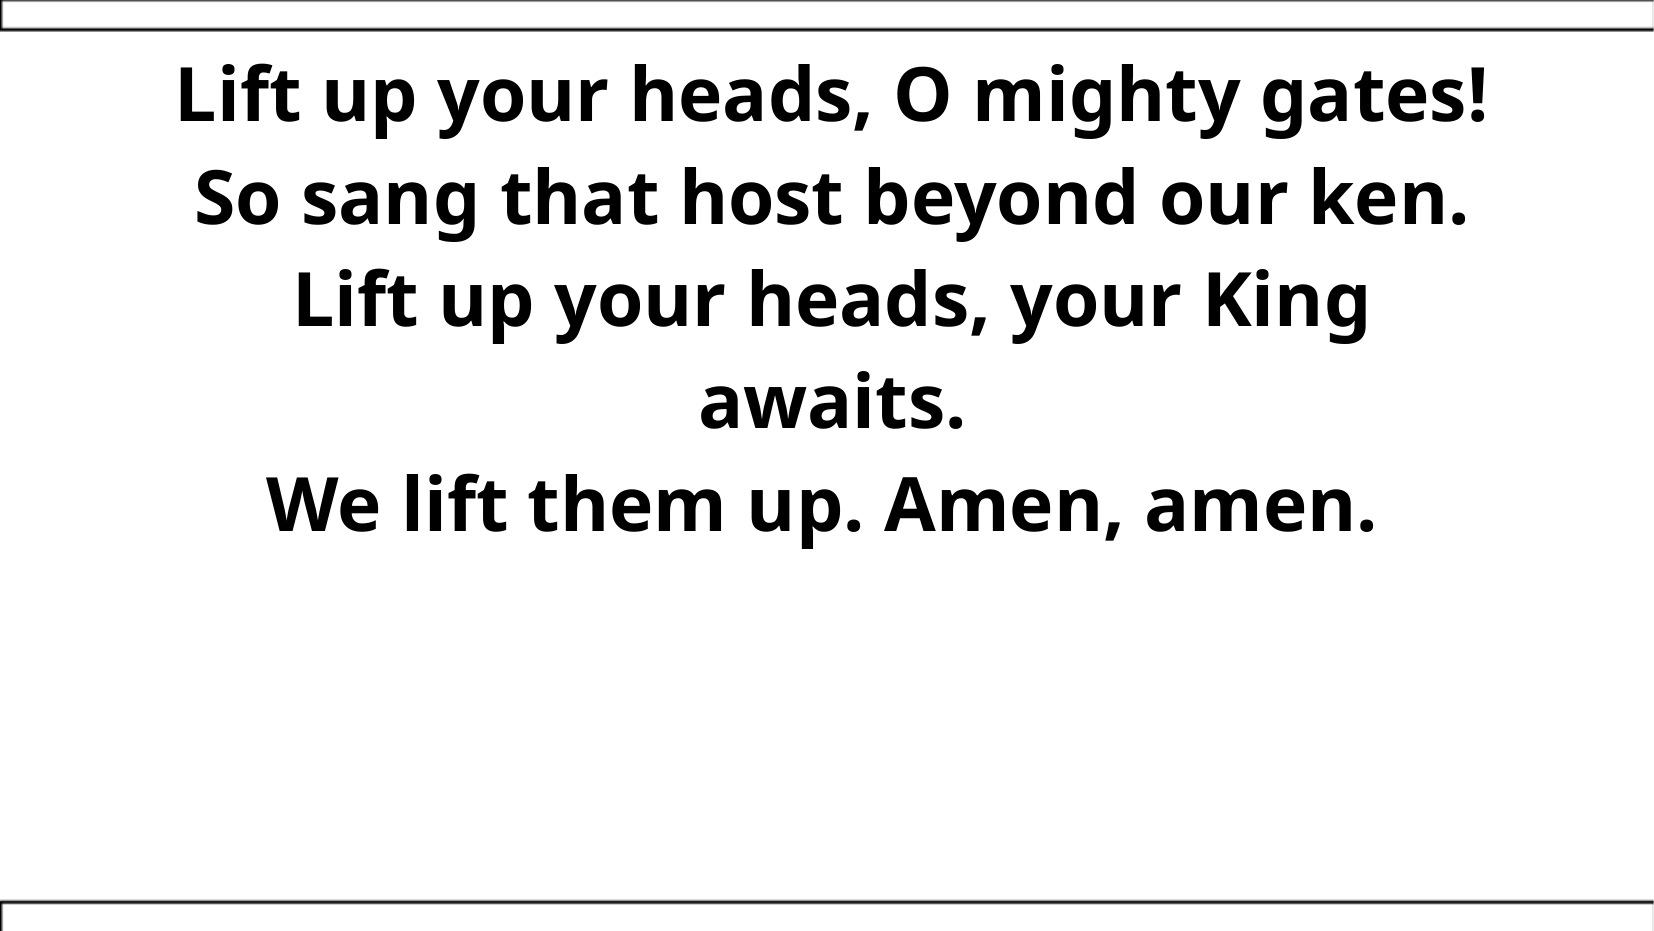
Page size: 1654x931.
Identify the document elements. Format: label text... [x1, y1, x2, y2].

text_box Lift up your heads, O mighty gates! So sang that host beyond our ken. Lift up your heads, your King awaits. We lift them up. Amen, amen. [135, 34, 1531, 470]
picture [0, 0, 1654, 931]
